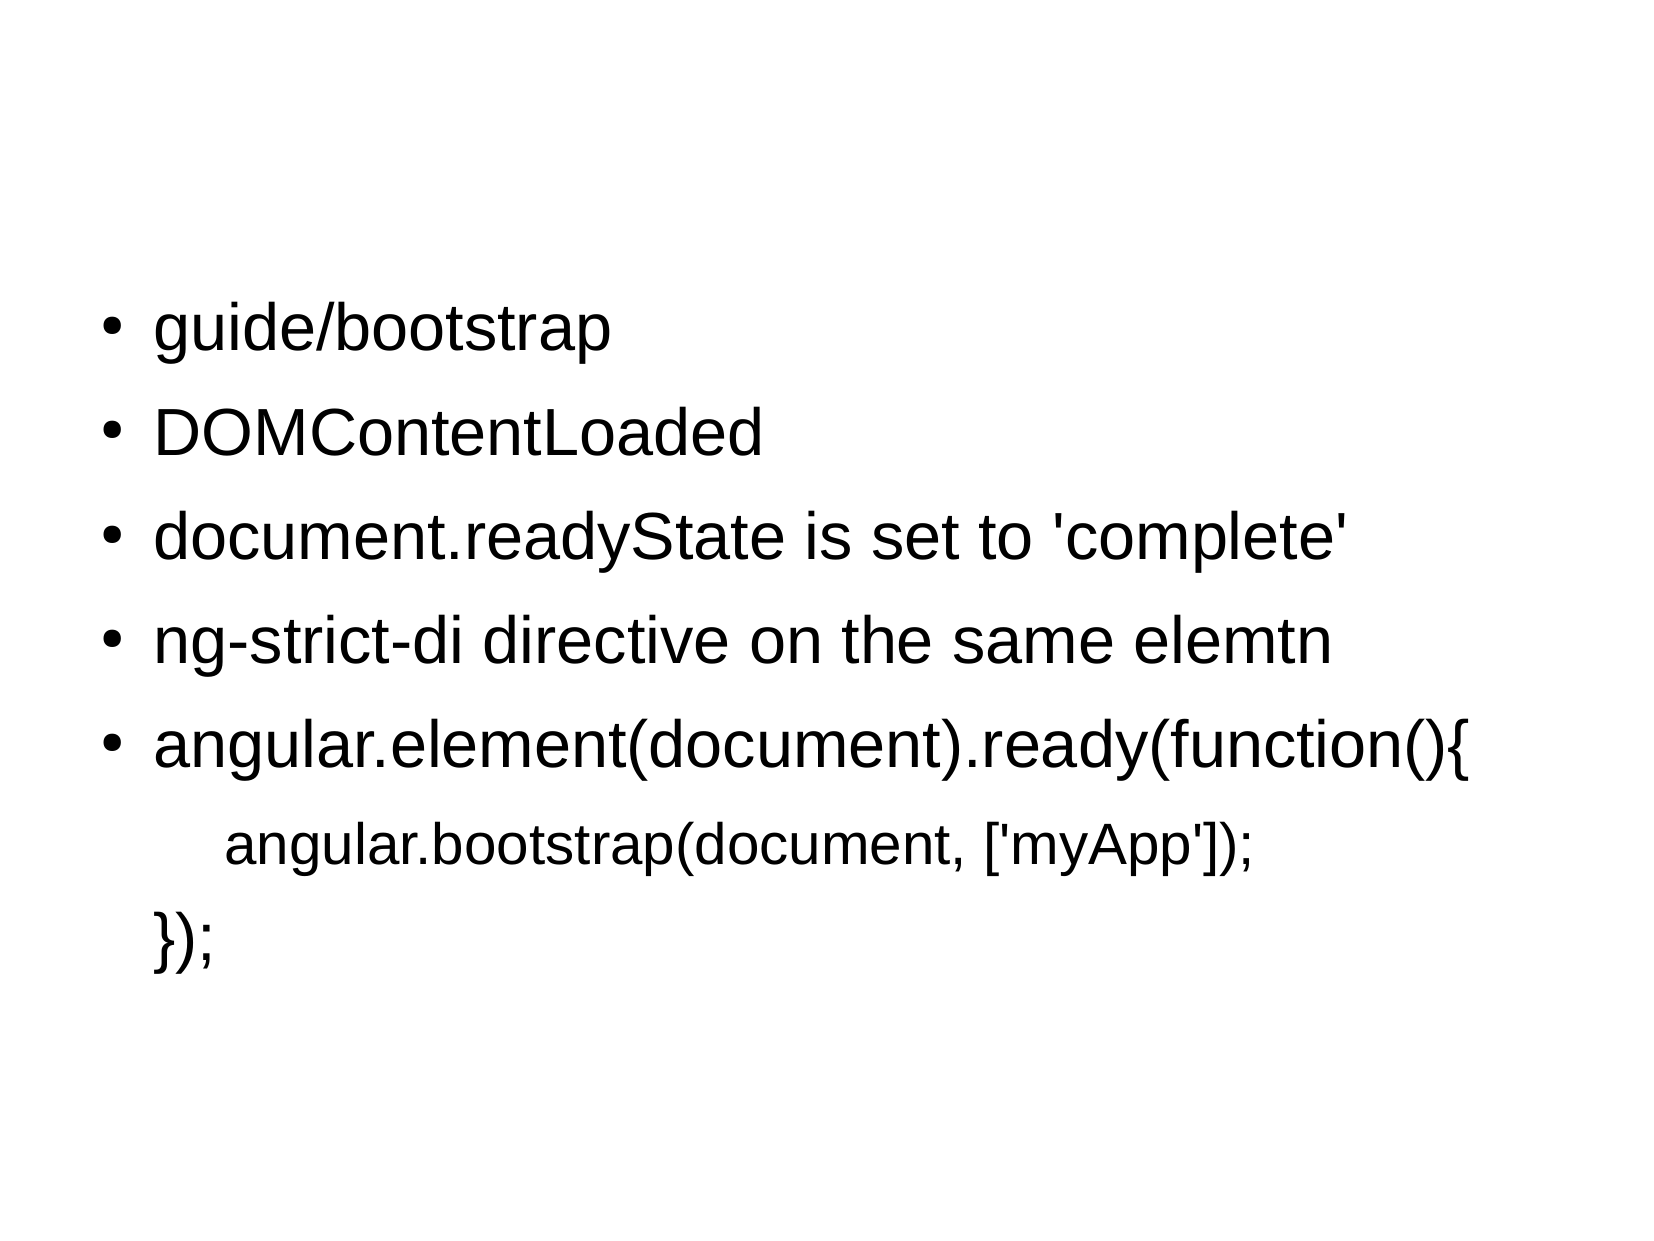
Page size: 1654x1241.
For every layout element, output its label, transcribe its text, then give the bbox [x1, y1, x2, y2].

list guide/bootstrap DOMContentLoaded document.readyState is set to 'complete' ng-strict-di directive on the same elemtn angular.element(document).ready(function(){ angular.bootstrap(document, ['myApp']); }); [82, 290, 1571, 1010]
